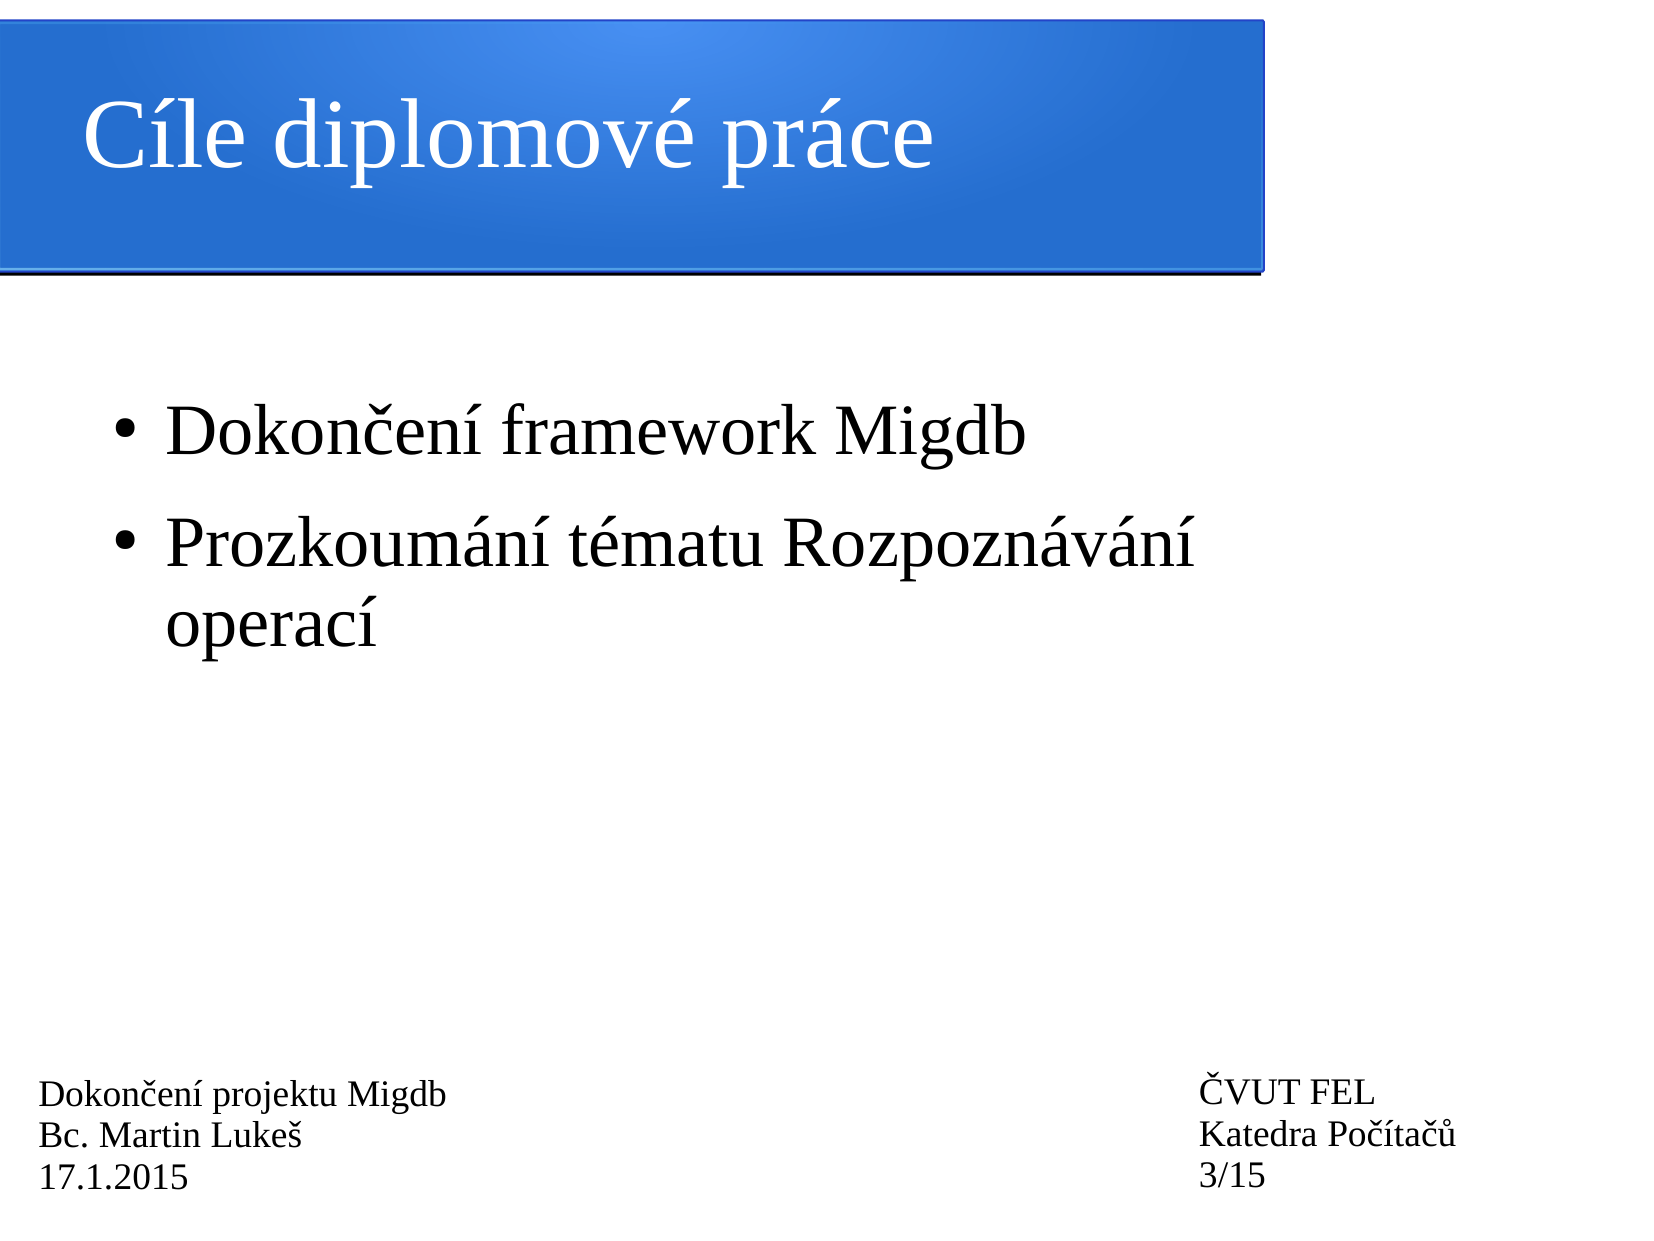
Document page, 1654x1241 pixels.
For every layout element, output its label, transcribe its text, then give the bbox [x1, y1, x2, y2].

list Dokončení framework Migdb Prozkoumání tématu Rozpoznávání operací [94, 389, 1364, 1110]
text_box ČVUT FEL Katedra Počítačů <number>/15 [1184, 1063, 1571, 1204]
text_box Dokončení projektu Migdb Bc. Martin Lukeš 17.1.2015 [23, 1065, 1087, 1205]
text_box Cíle diplomové práce [82, 79, 1217, 190]
